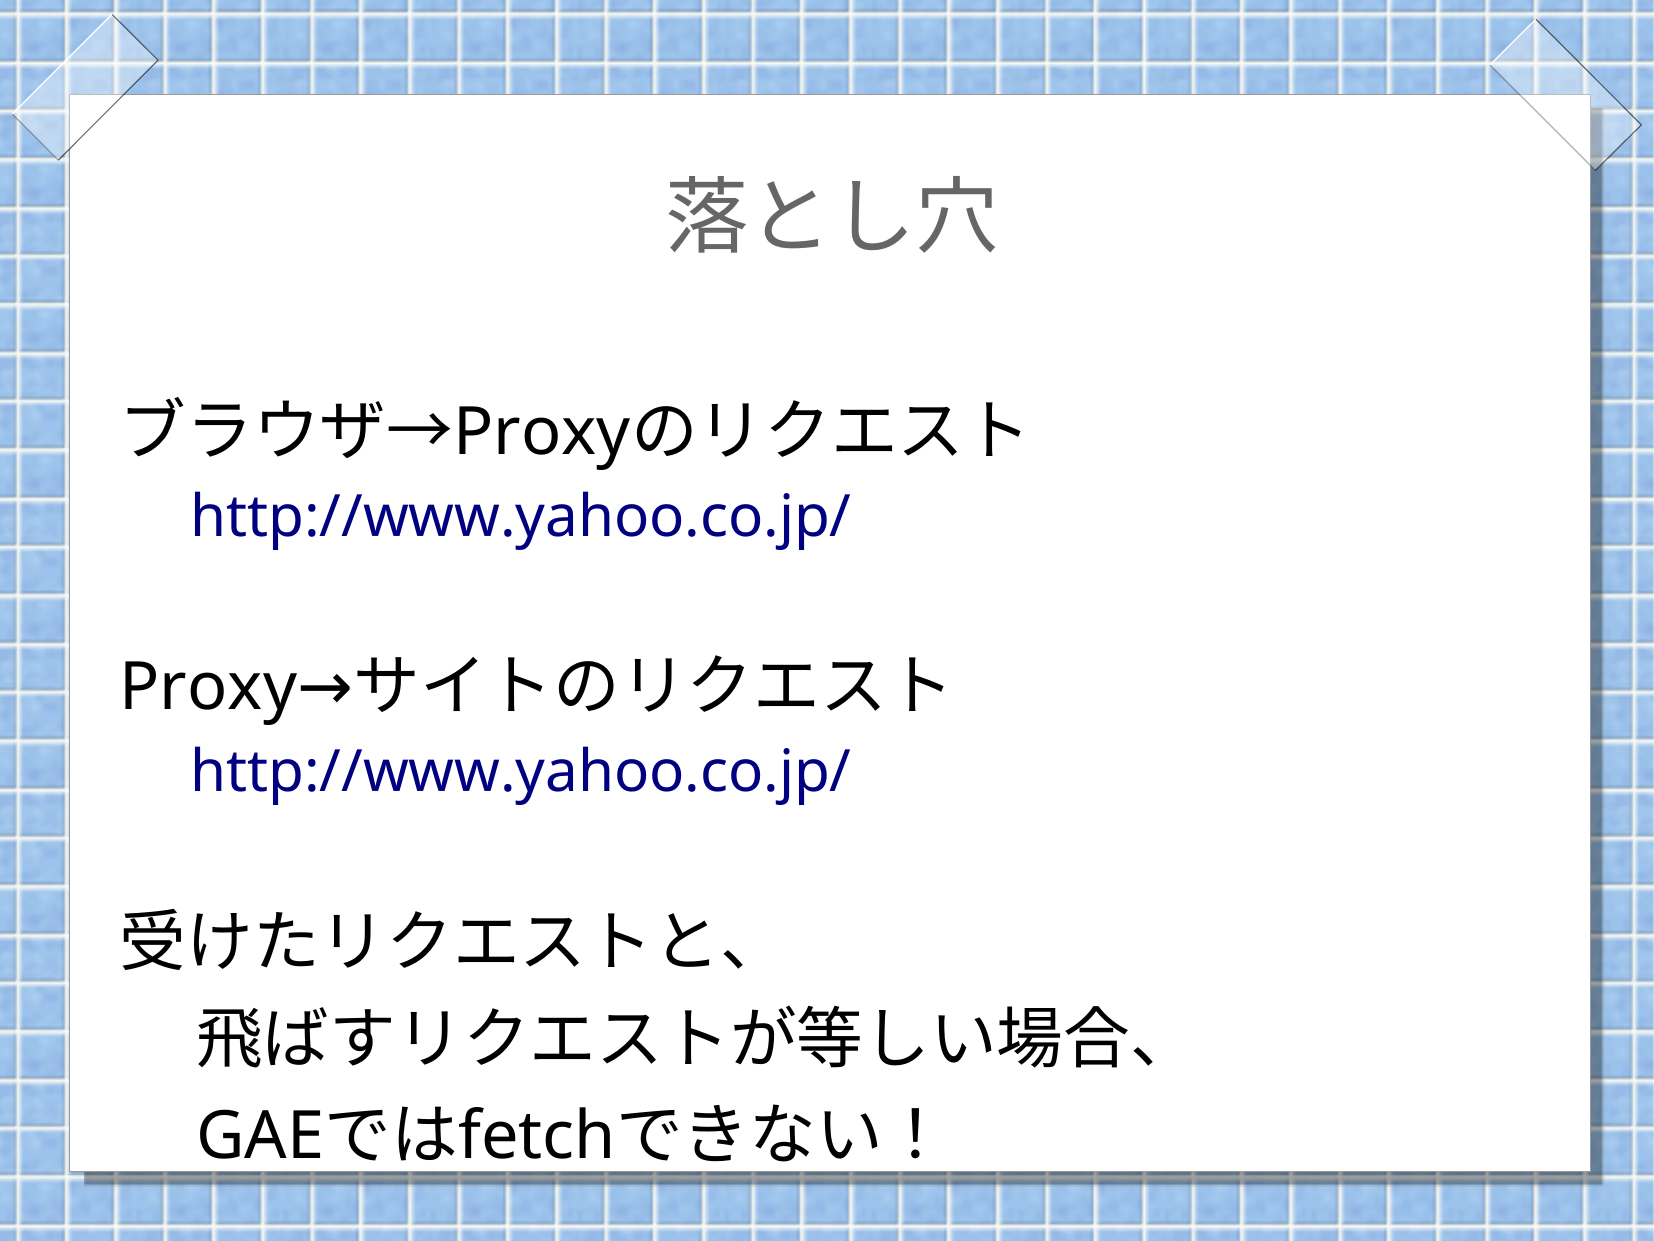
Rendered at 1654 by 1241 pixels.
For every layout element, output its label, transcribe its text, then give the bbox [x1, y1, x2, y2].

picture [0, 0, 1654, 1241]
list ブラウザ→Proxyのリクエスト http://www.yahoo.co.jp/ Proxy→サイトのリクエスト http://www.yahoo.co.jp/ 受けたリクエストと、 飛ばすリクエストが等しい場合、 GAEではfetchできない！ ＃ たぶんリクエストの無限ループを ＃ 嫌った結果 [119, 376, 1547, 1146]
title 落とし穴 [116, 109, 1548, 311]
